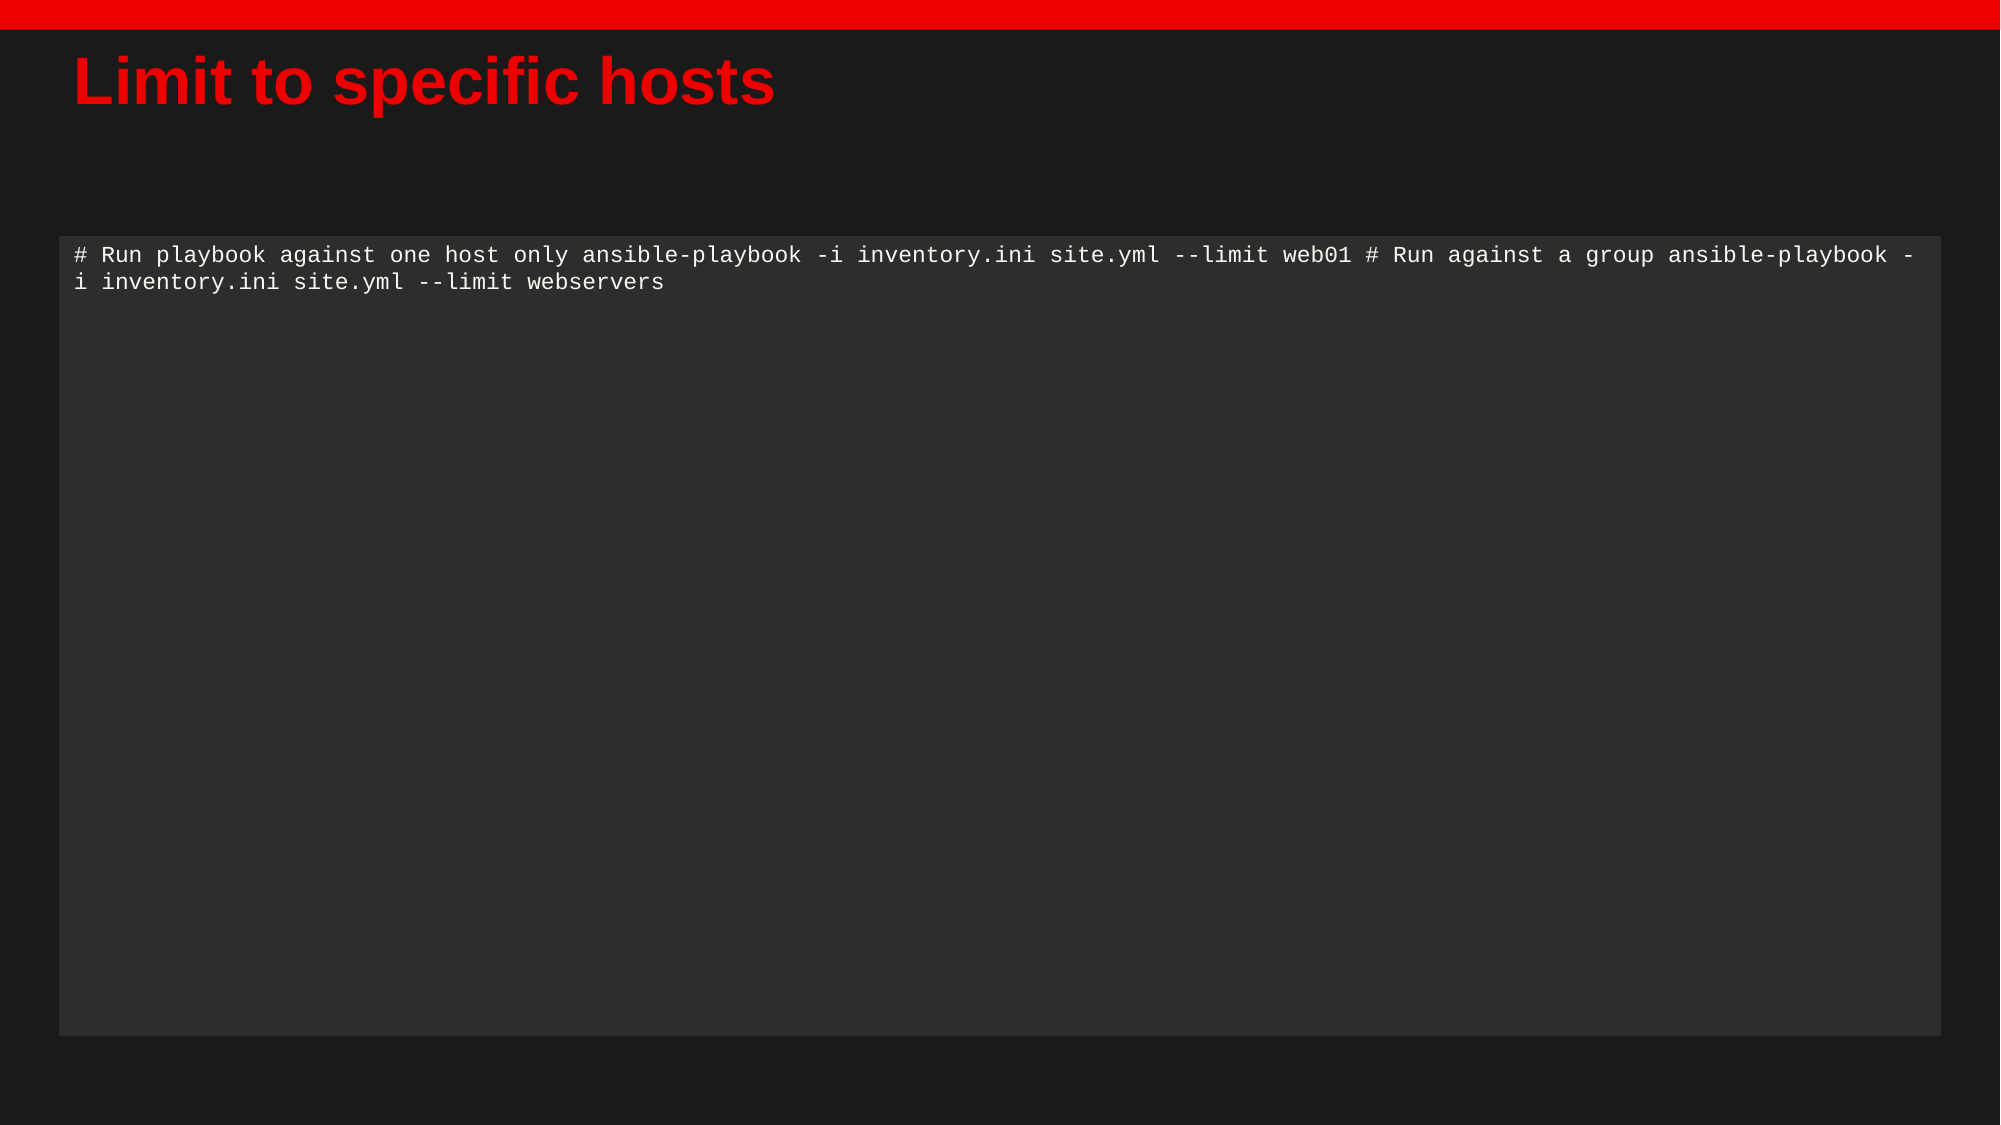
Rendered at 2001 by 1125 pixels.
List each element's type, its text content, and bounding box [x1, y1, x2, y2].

text_box # Run playbook against one host only ansible-playbook -i inventory.ini site.yml --limit web01 # Run against a group ansible-playbook -i inventory.ini site.yml --limit webservers [59, 236, 1942, 1037]
text_box [0, 0, 2001, 30]
text_box Limit to specific hosts [59, 36, 1942, 208]
